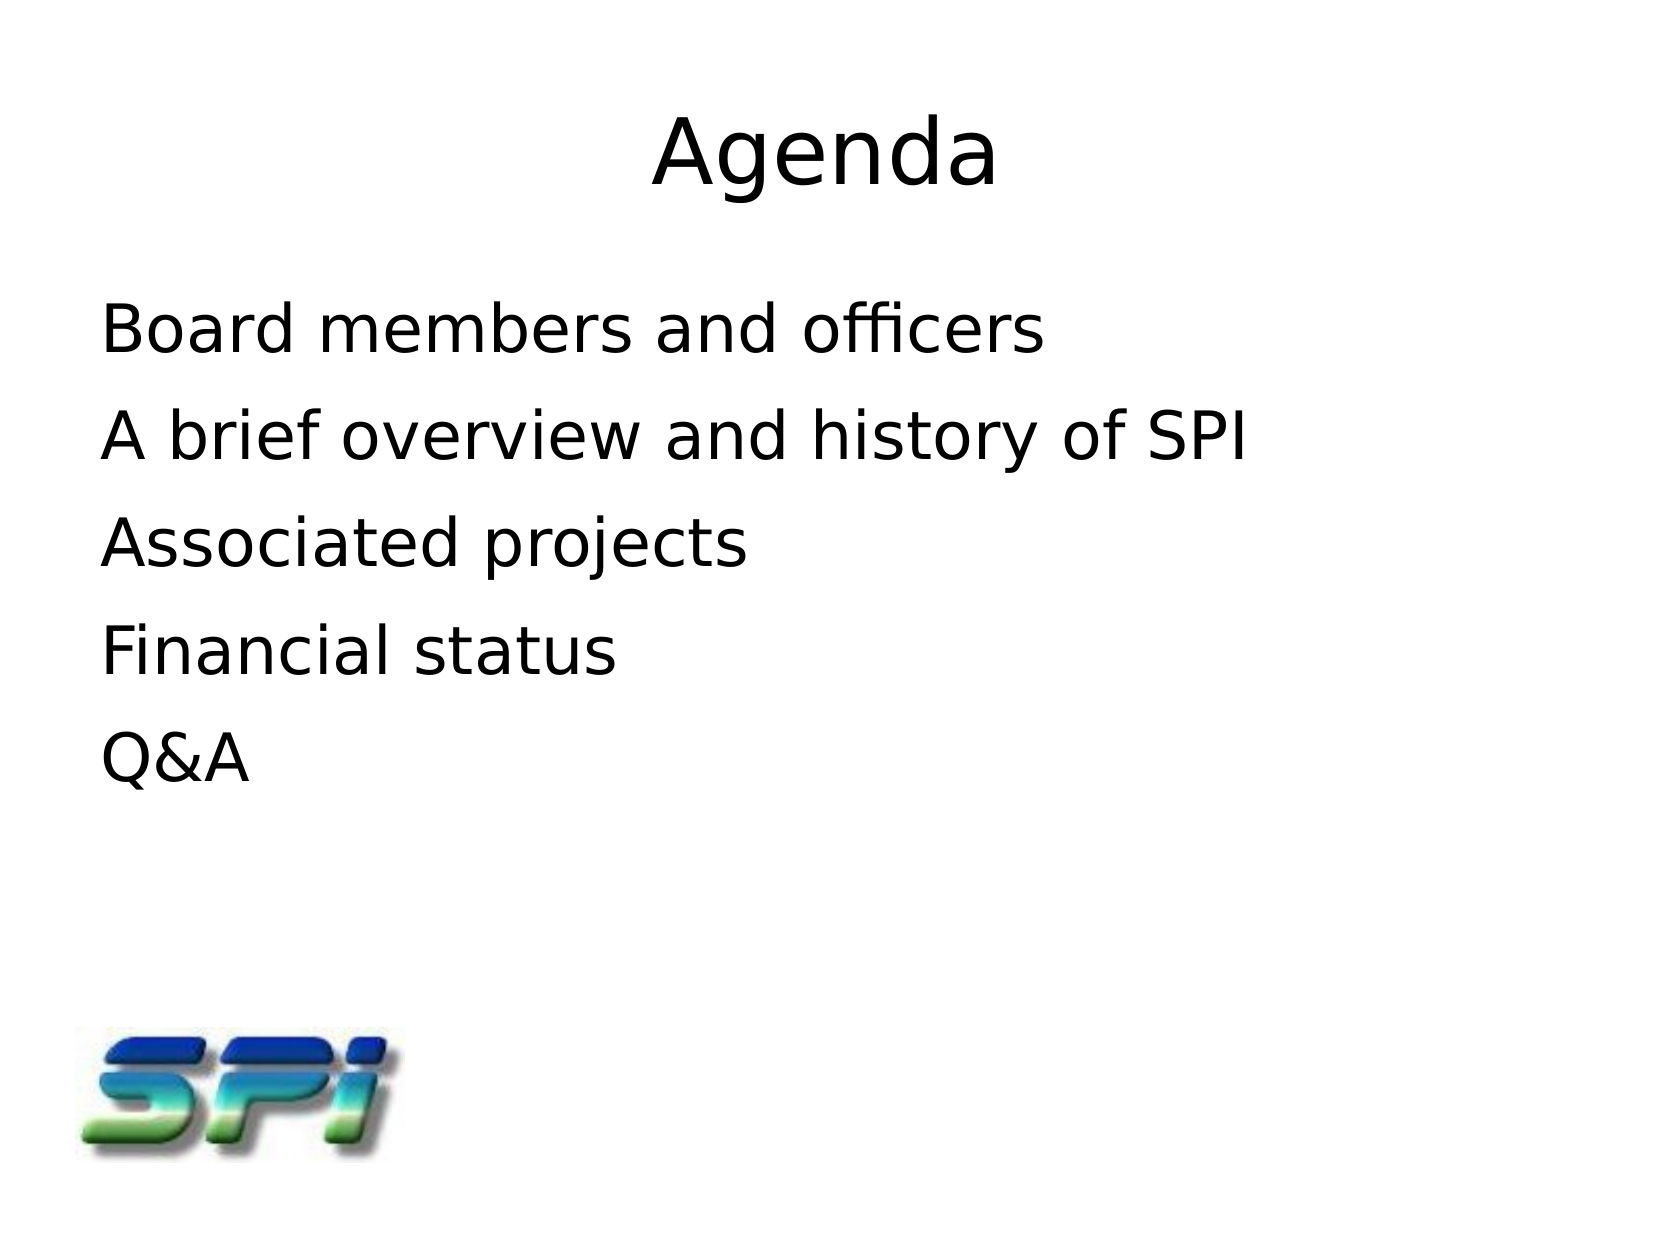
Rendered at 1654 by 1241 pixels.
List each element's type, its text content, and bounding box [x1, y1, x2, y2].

title Agenda [82, 49, 1571, 257]
list Board members and officers A brief overview and history of SPI Associated projects Financial status Q&A [82, 290, 1571, 1094]
picture [75, 1027, 405, 1163]
